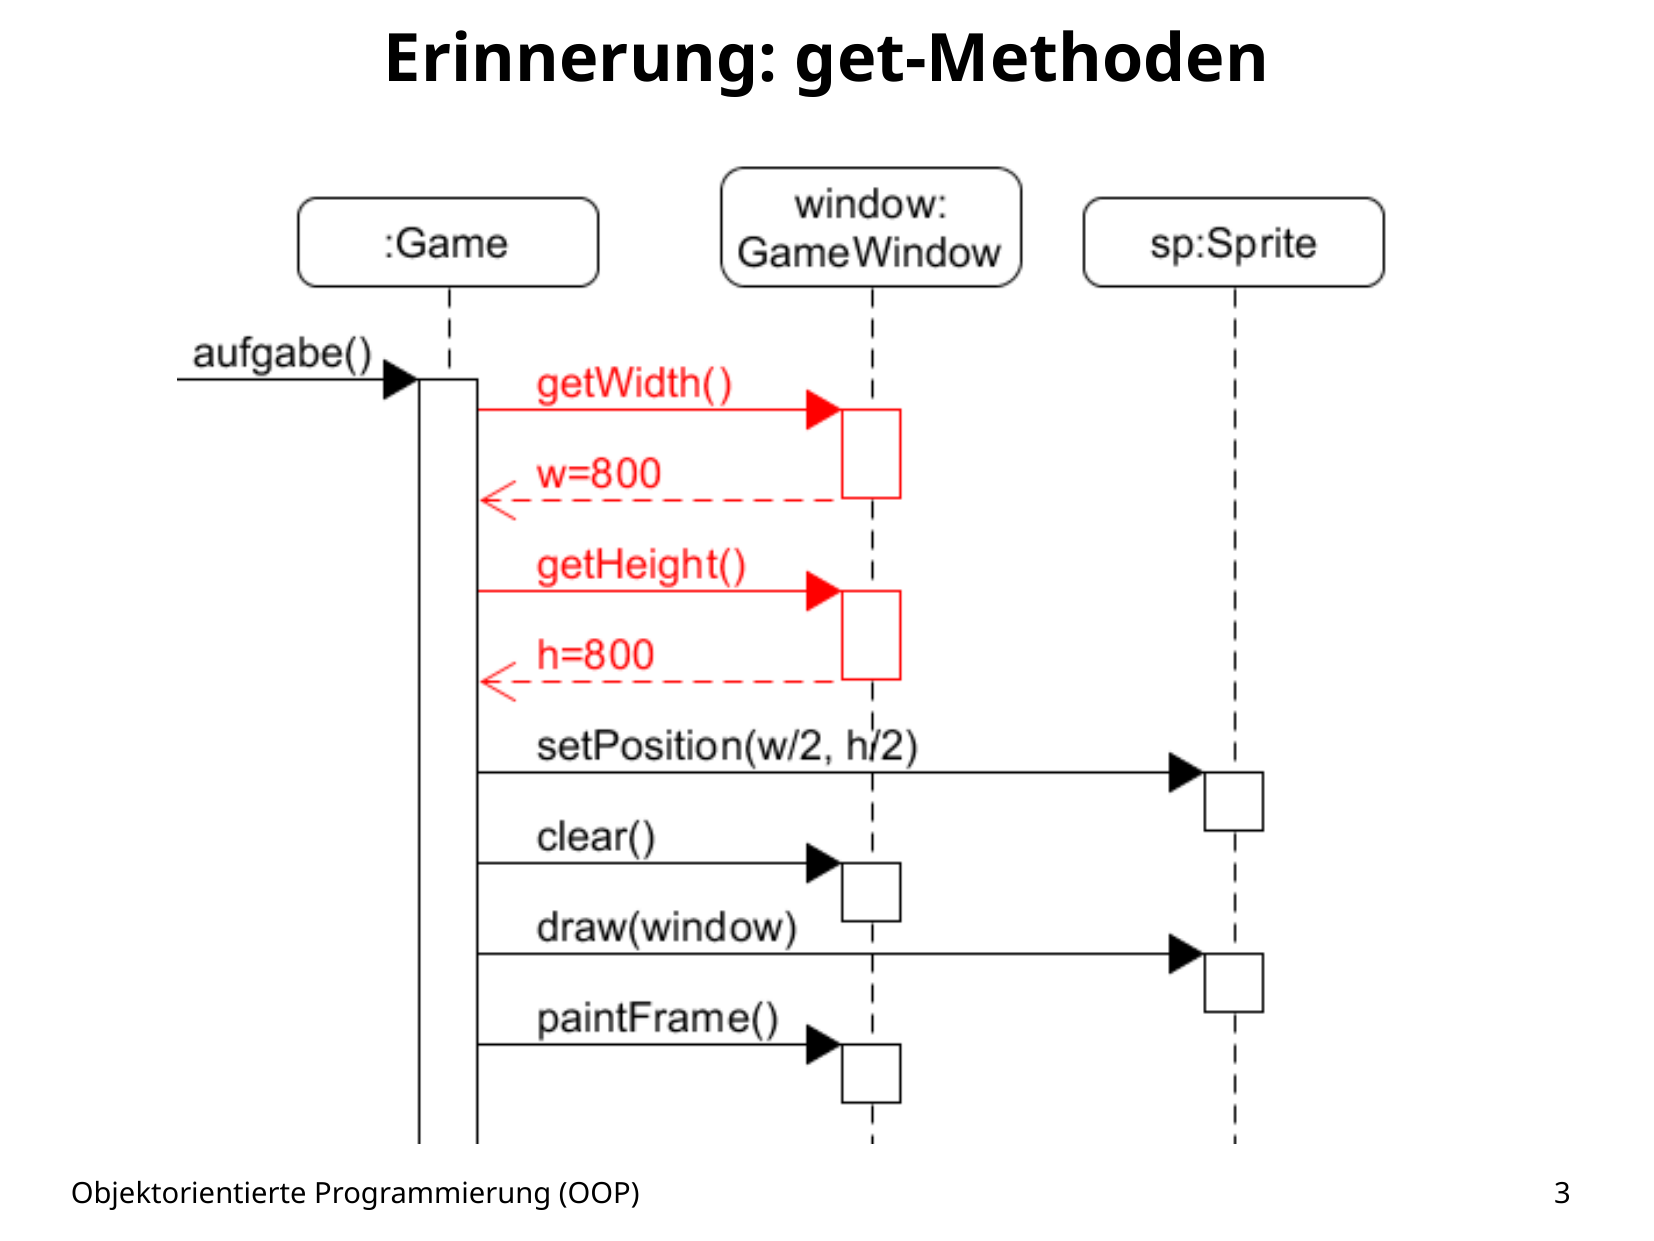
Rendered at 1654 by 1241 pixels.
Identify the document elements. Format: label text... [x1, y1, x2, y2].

title Erinnerung: get-Methoden [0, 5, 1654, 107]
picture [177, 165, 1388, 1144]
